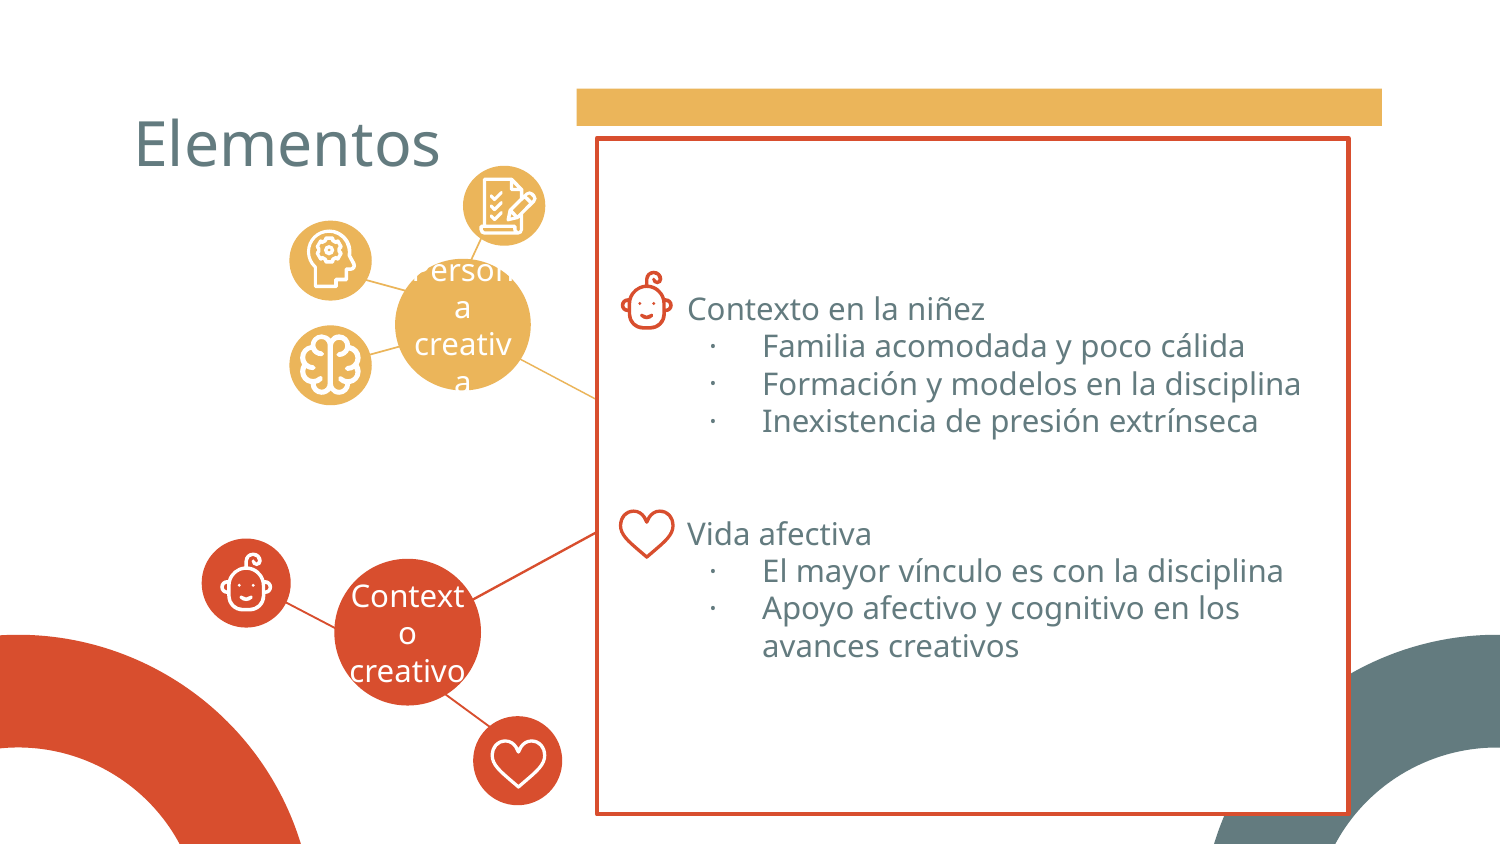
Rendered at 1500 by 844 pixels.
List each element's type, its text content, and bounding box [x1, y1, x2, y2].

text_box [462, 165, 546, 259]
title Elementos [118, 88, 609, 183]
text_box Persona creativa [395, 258, 531, 391]
text_box [620, 270, 673, 330]
text_box [618, 509, 675, 559]
text_box [289, 220, 405, 301]
text_box [511, 354, 596, 401]
text_box [473, 531, 596, 600]
text_box Contexto creativo [334, 558, 482, 706]
text_box [289, 325, 399, 406]
text_box [446, 695, 563, 806]
text_box Contexto en la niñez Familia acomodada y poco cálida Formación y modelos en la disciplina Inexistencia de presión extrínseca Vida afectiva El mayor vínculo es con la disciplina Apoyo afectivo y cognitivo en los avances creativos [596, 138, 1349, 815]
text_box [201, 538, 334, 629]
